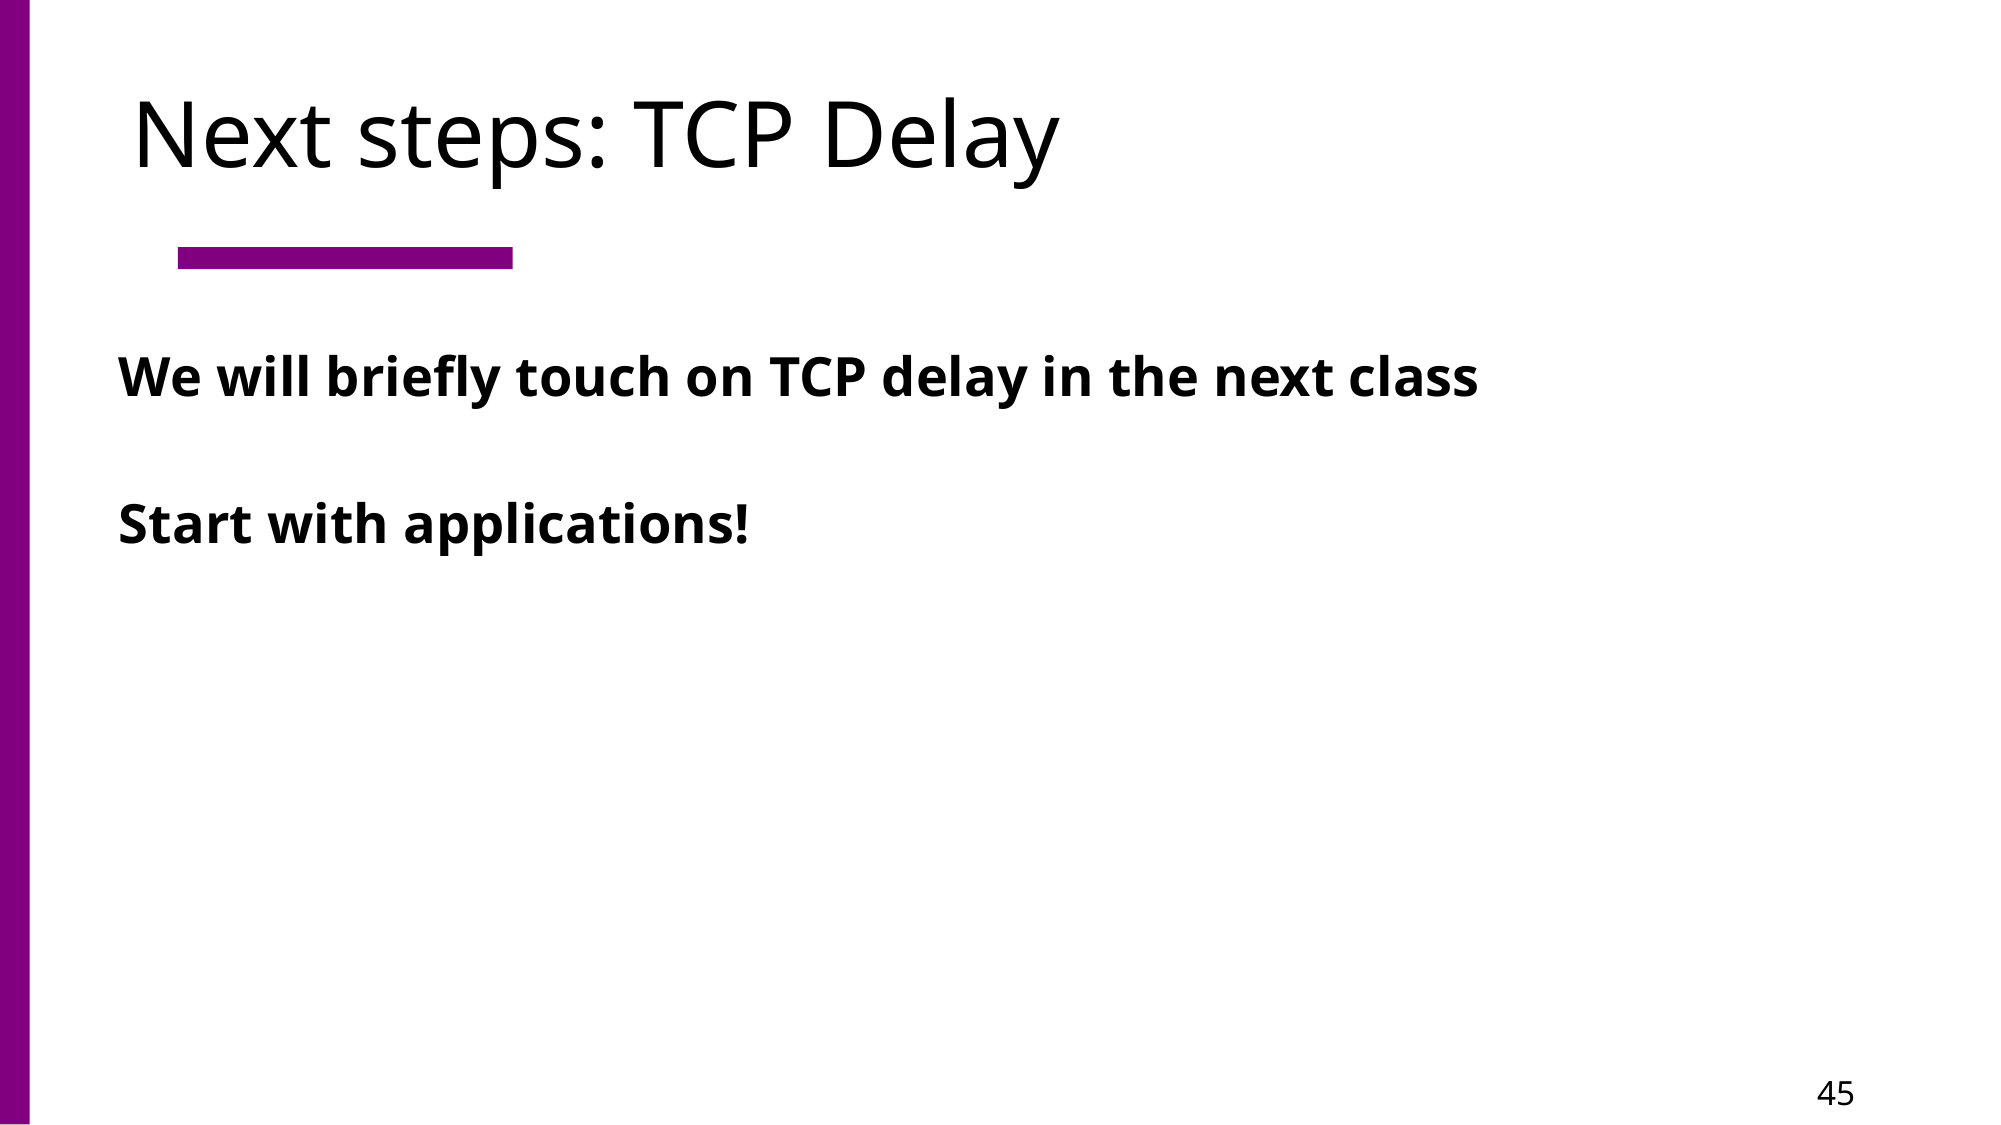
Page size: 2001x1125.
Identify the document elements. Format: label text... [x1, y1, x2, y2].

list We will briefly touch on TCP delay in the next class Start with applications! [103, 334, 1981, 946]
title Next steps: TCP Delay [116, 37, 1817, 225]
